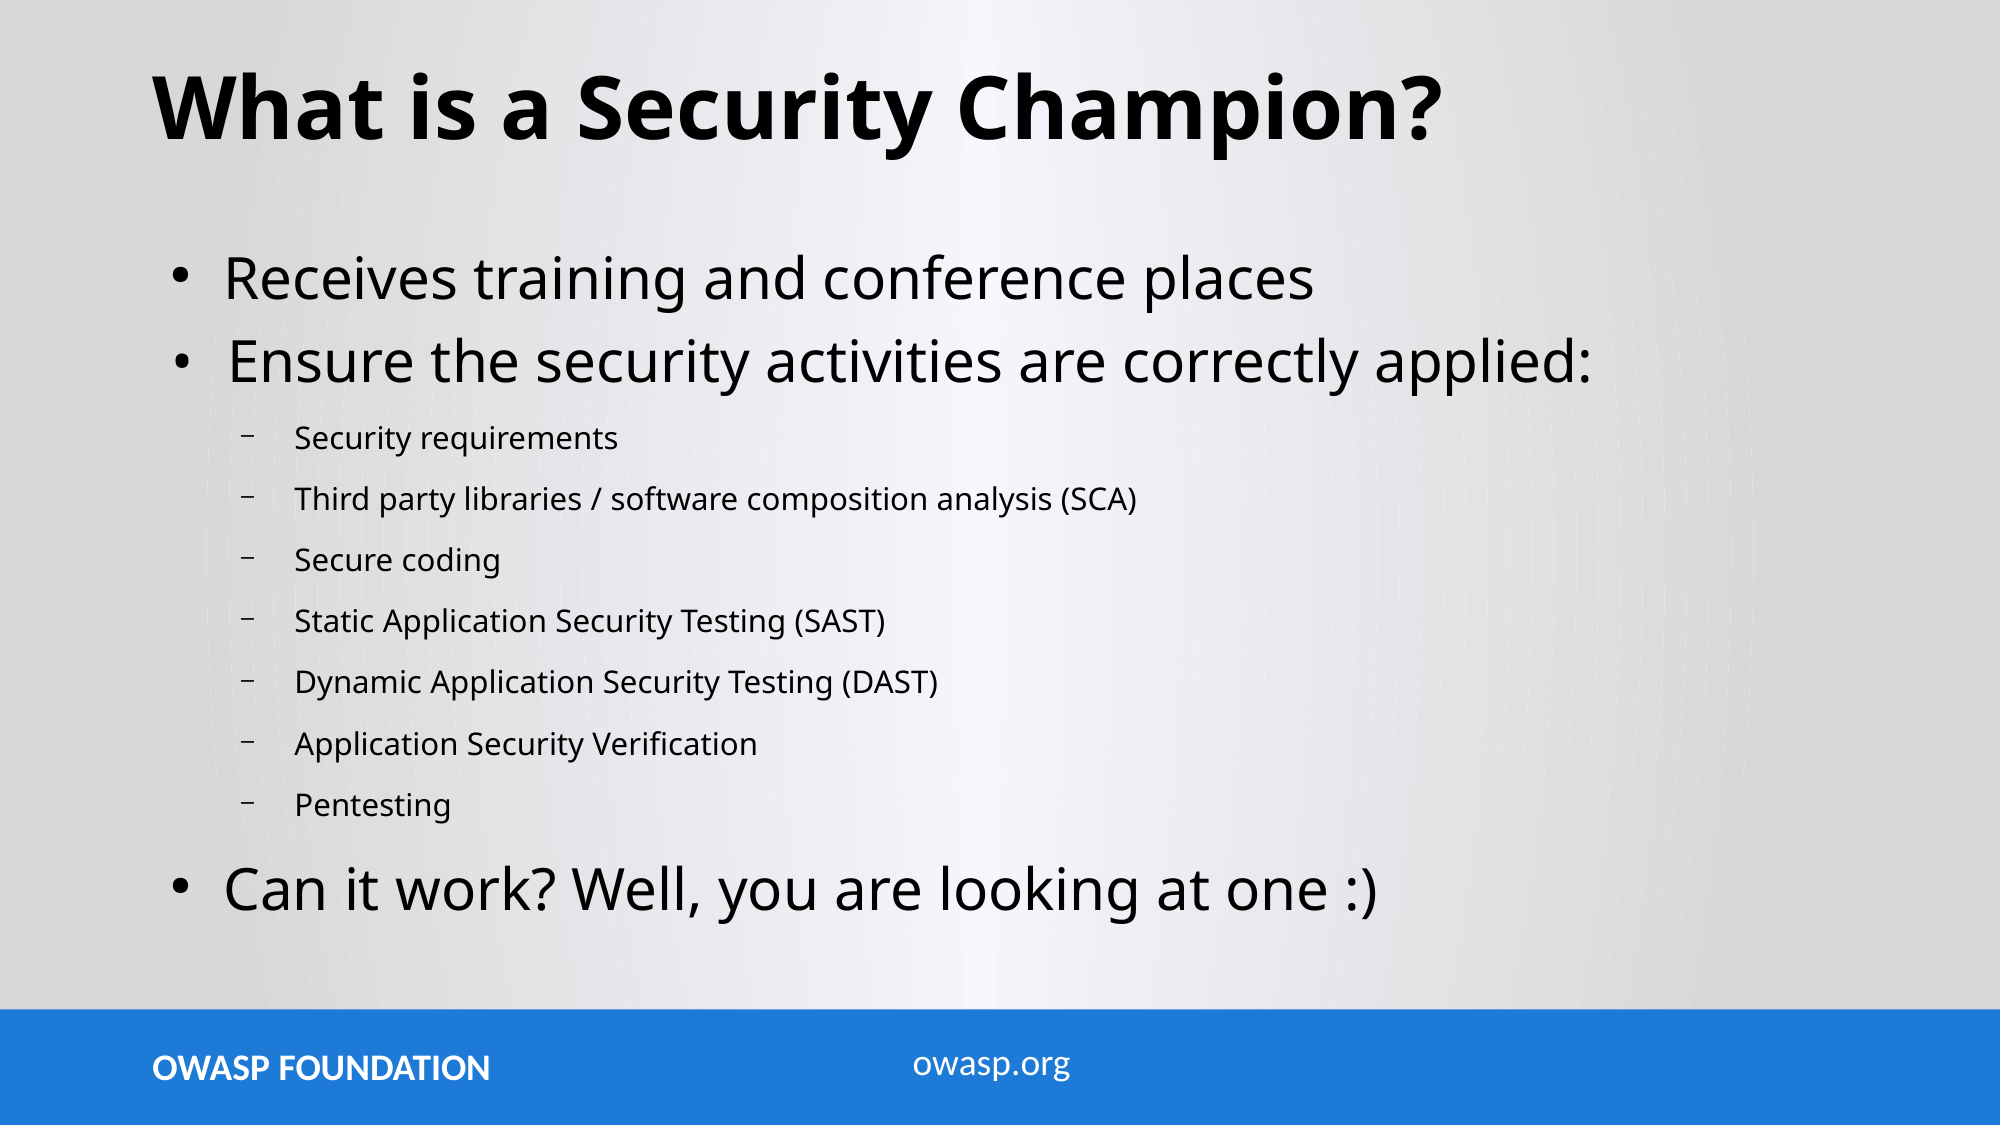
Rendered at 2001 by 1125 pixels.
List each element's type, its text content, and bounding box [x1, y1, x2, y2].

title What is a Security Champion? [137, 35, 1863, 188]
list Receives training and conference places Ensure the security activities are correctly applied: Security requirements Third party libraries / software composition analysis (SCA) Secure coding Static Application Security Testing (SAST) Dynamic Application Security Testing (DAST) Application Security Verification Pentesting Can it work? Well, you are looking at one :) [137, 233, 1863, 976]
